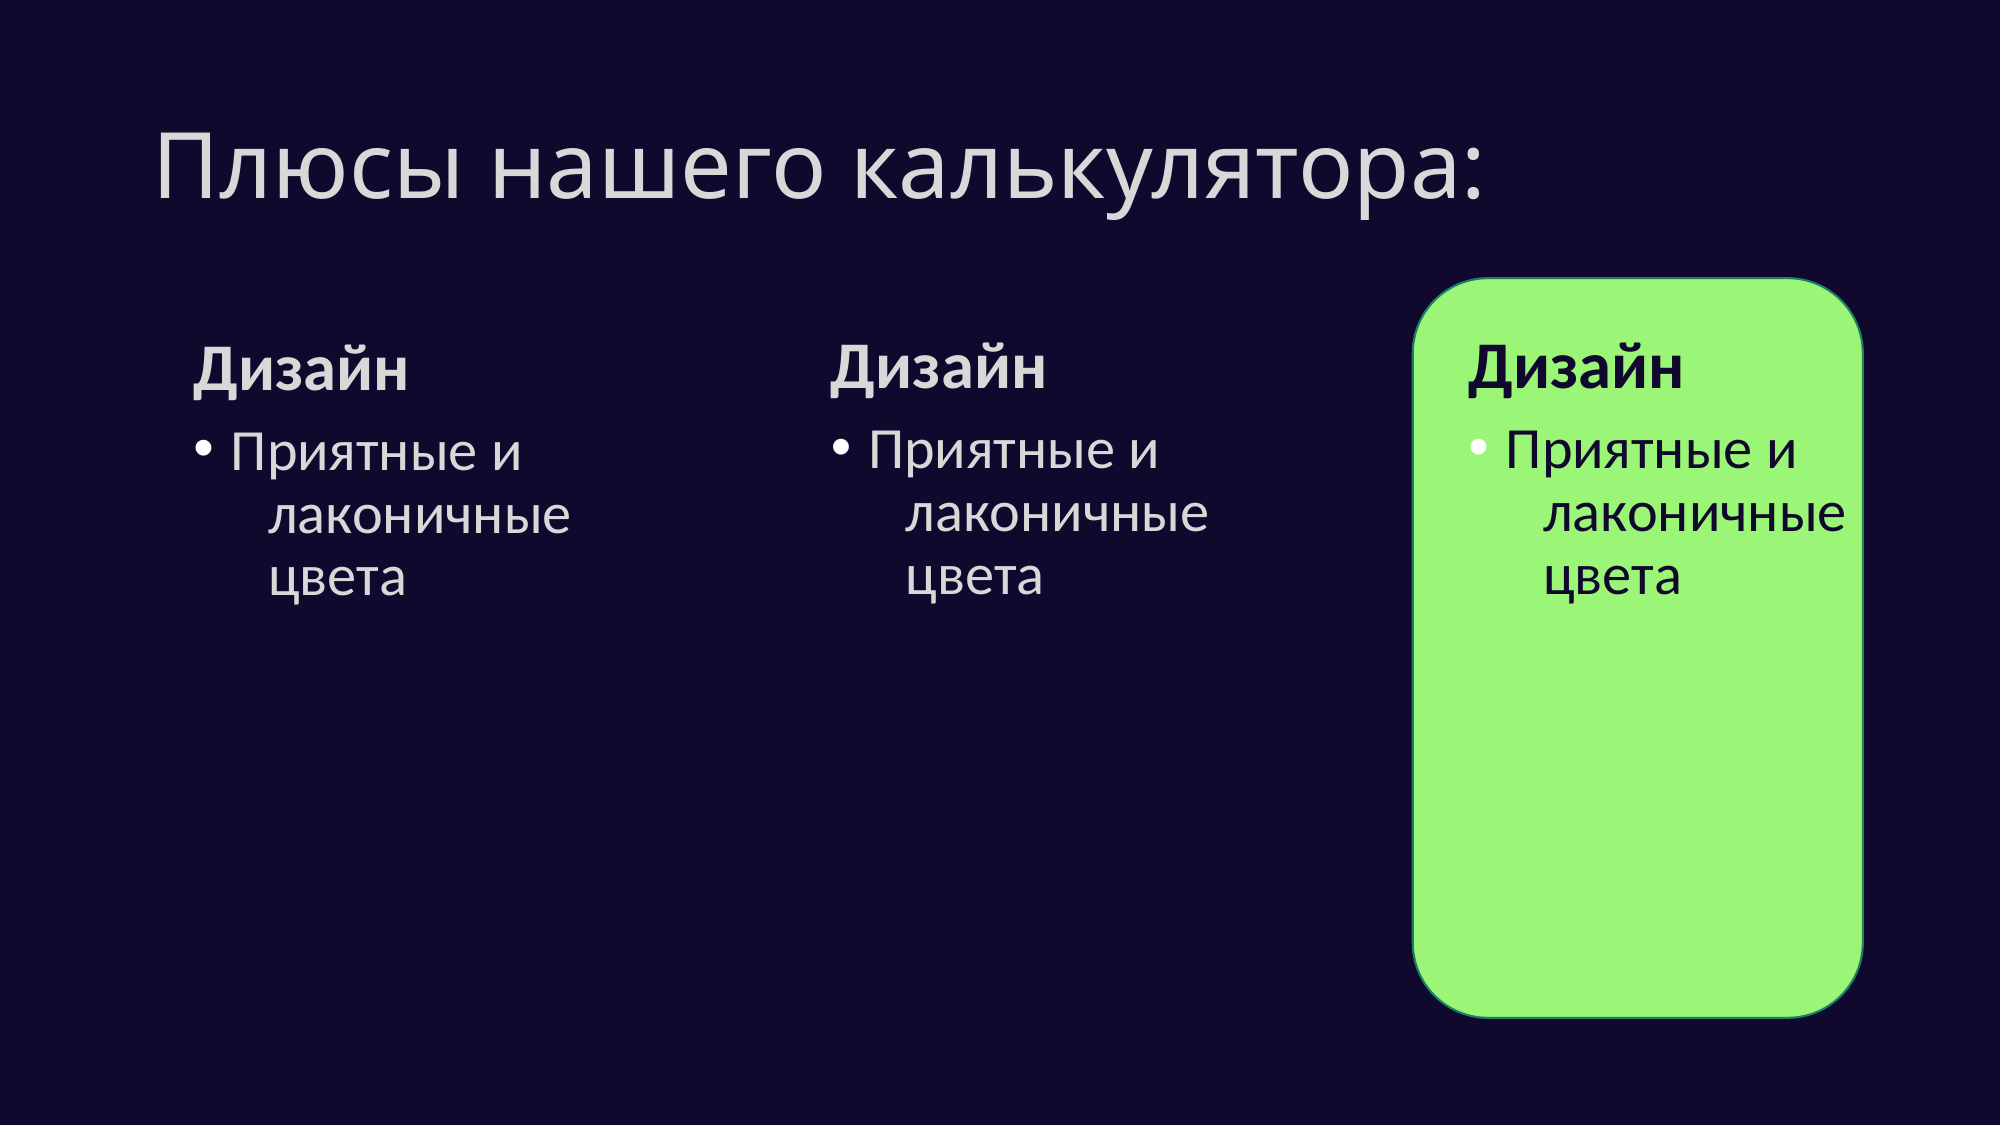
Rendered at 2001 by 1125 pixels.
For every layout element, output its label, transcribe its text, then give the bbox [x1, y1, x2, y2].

text_box Дизайн [178, 277, 629, 412]
text_box Приятные и лаконичные цвета [178, 412, 629, 1017]
text_box Дизайн [1453, 275, 1904, 410]
text_box Приятные и лаконичные цвета [1453, 410, 1904, 1016]
text_box [1412, 286, 1453, 1010]
text_box Приятные и лаконичные цвета [815, 410, 1266, 1016]
text_box Дизайн [815, 275, 1266, 410]
title Плюсы нашего калькулятора: [137, 59, 1863, 278]
